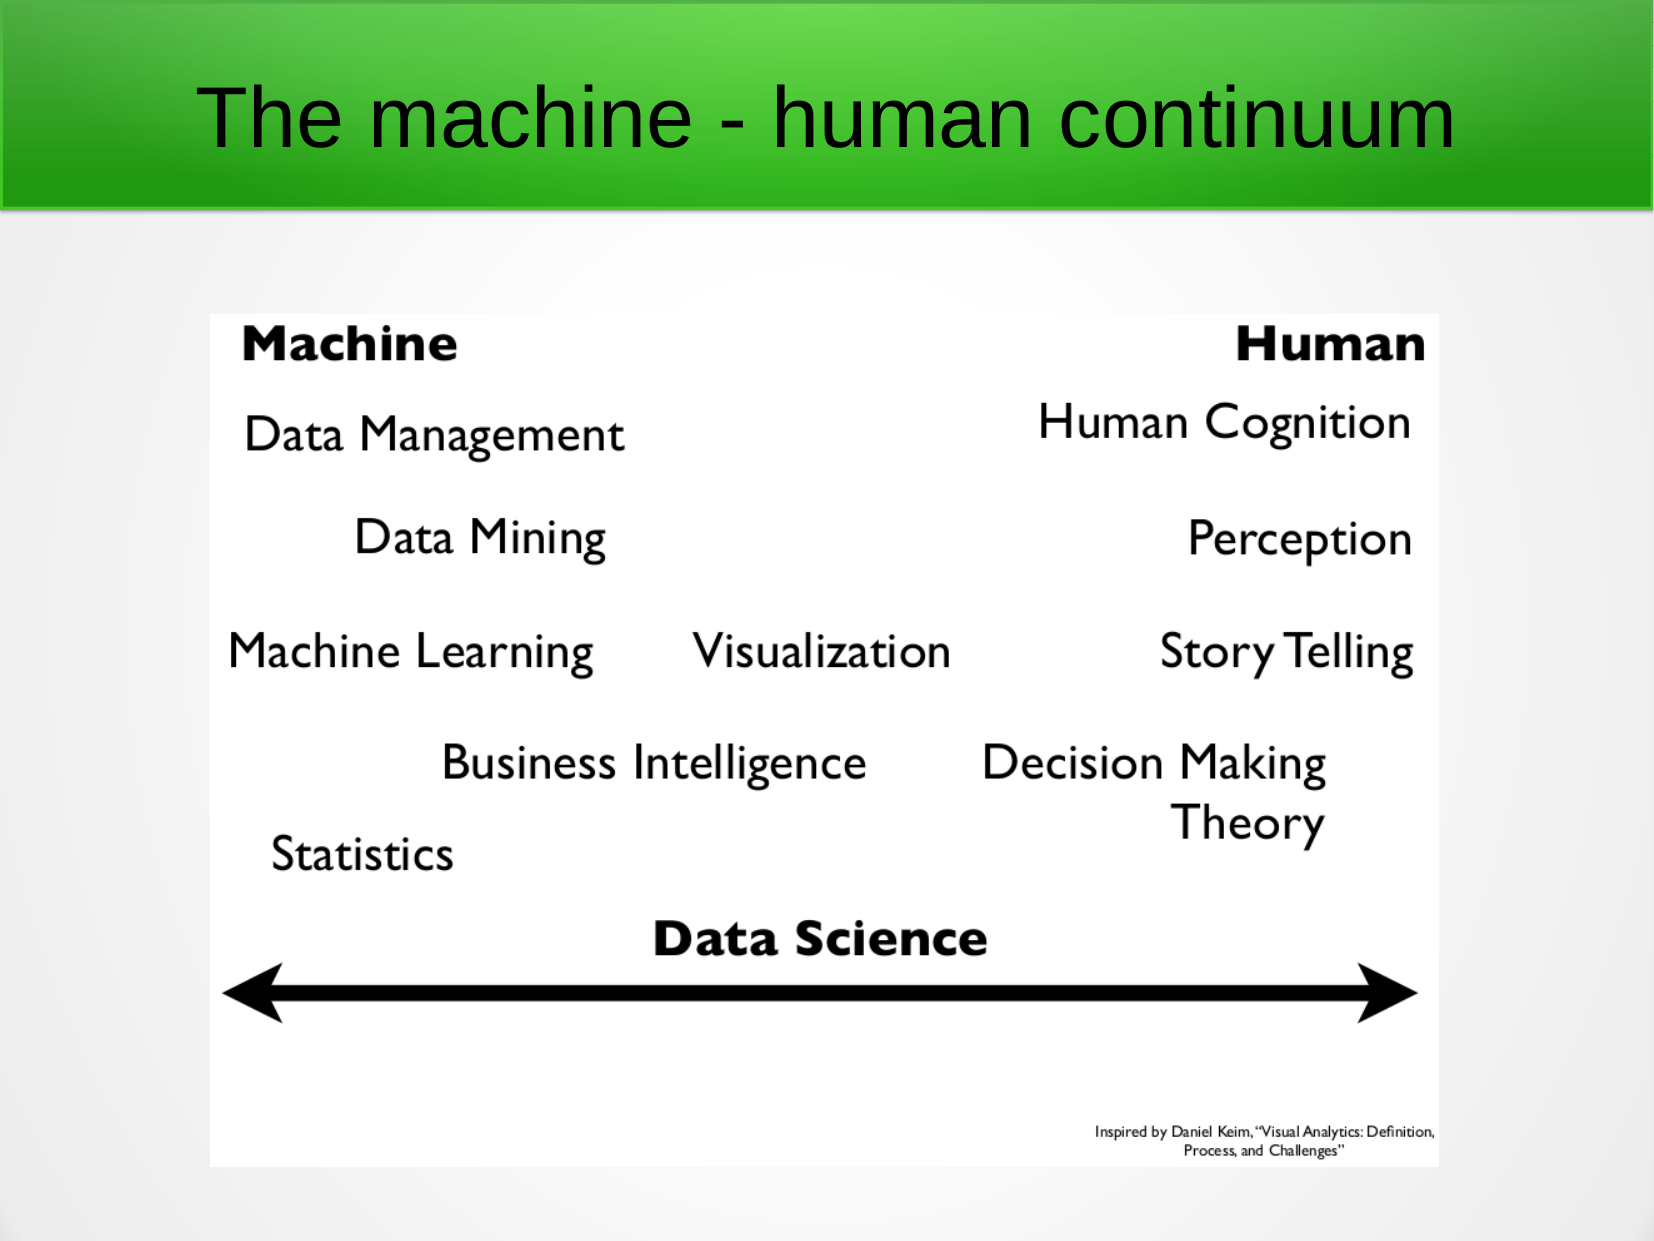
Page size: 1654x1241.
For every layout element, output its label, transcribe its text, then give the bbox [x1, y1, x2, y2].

title The machine - human continuum [82, 47, 1571, 189]
picture [210, 314, 1439, 1167]
